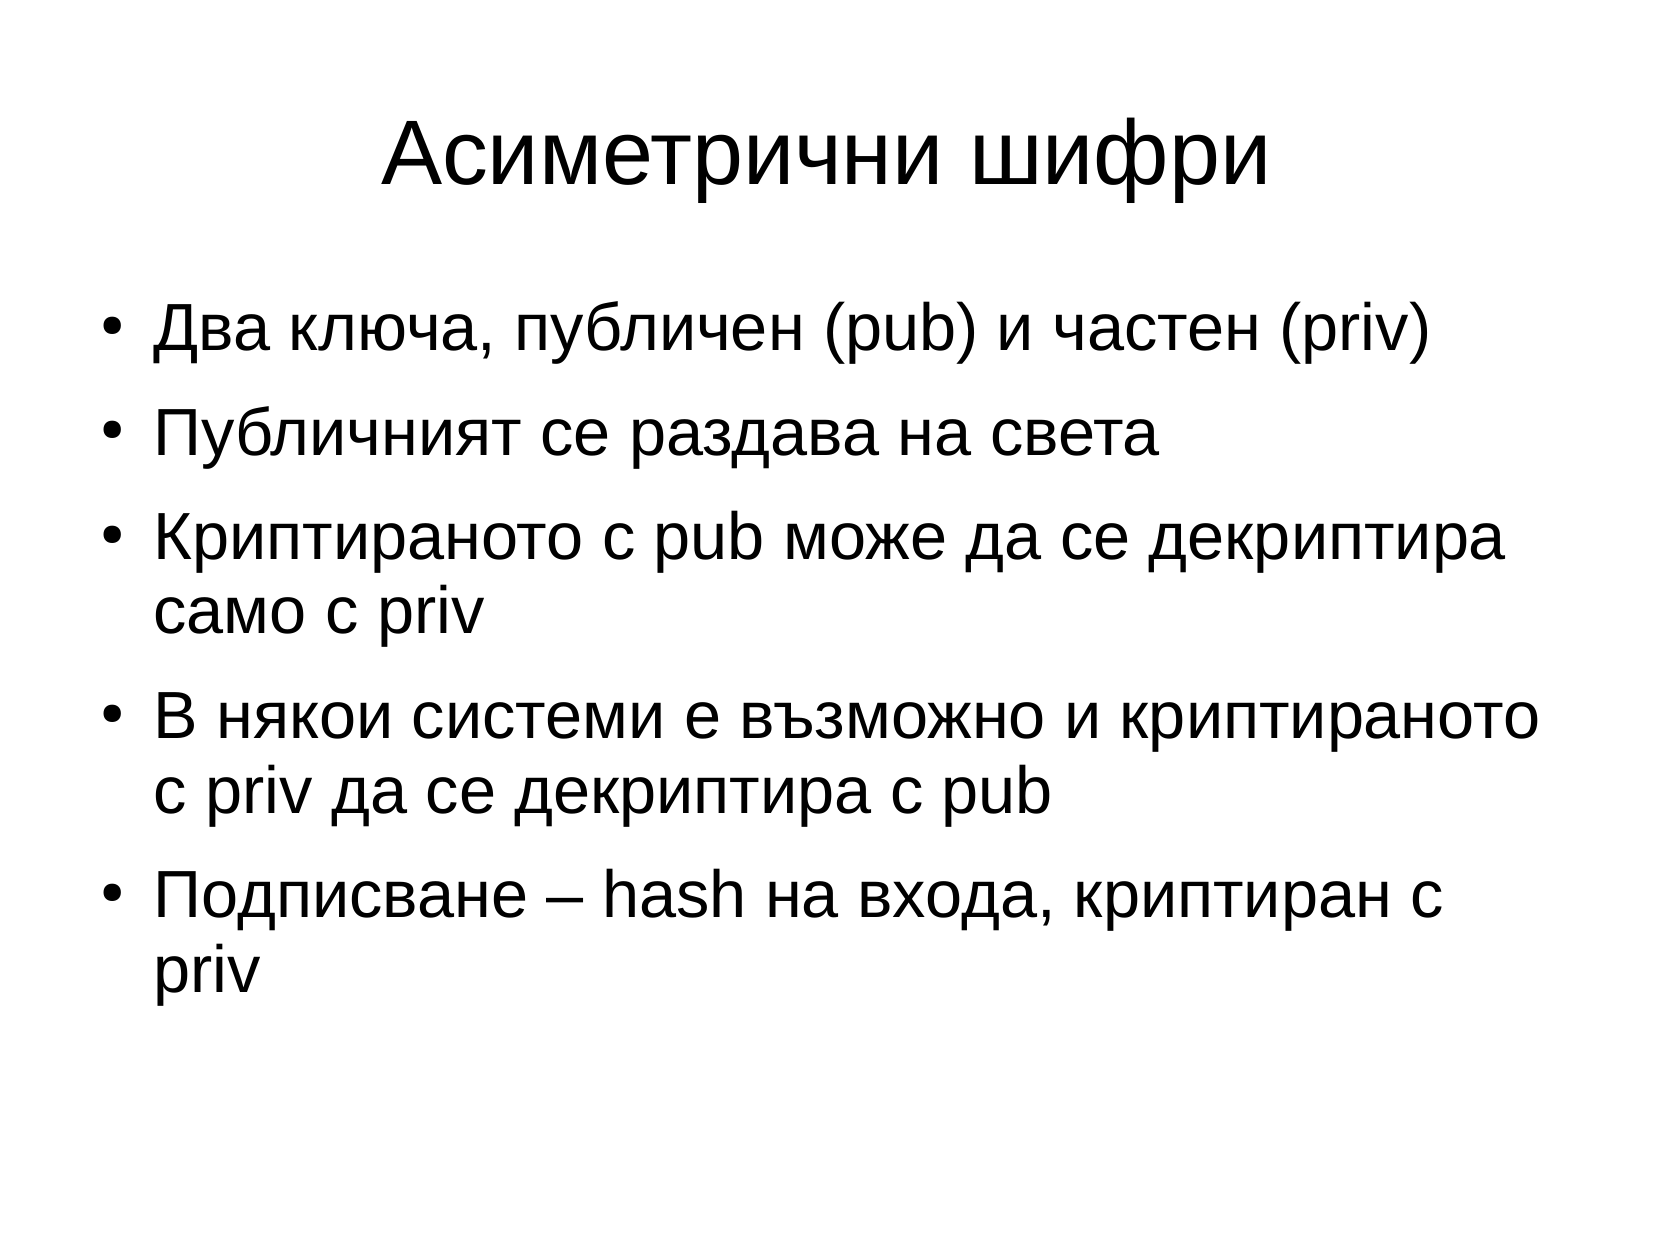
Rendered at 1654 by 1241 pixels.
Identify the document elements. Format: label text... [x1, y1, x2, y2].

list Два ключа, публичен (pub) и частен (priv) Публичният се раздава на света Криптираното с pub може да се декриптира само с priv В някои системи е възможно и криптираното с priv да се декриптира с pub Подписване – hash на входа, криптиран с priv [82, 290, 1571, 1109]
title Асиметрични шифри [82, 56, 1571, 250]
